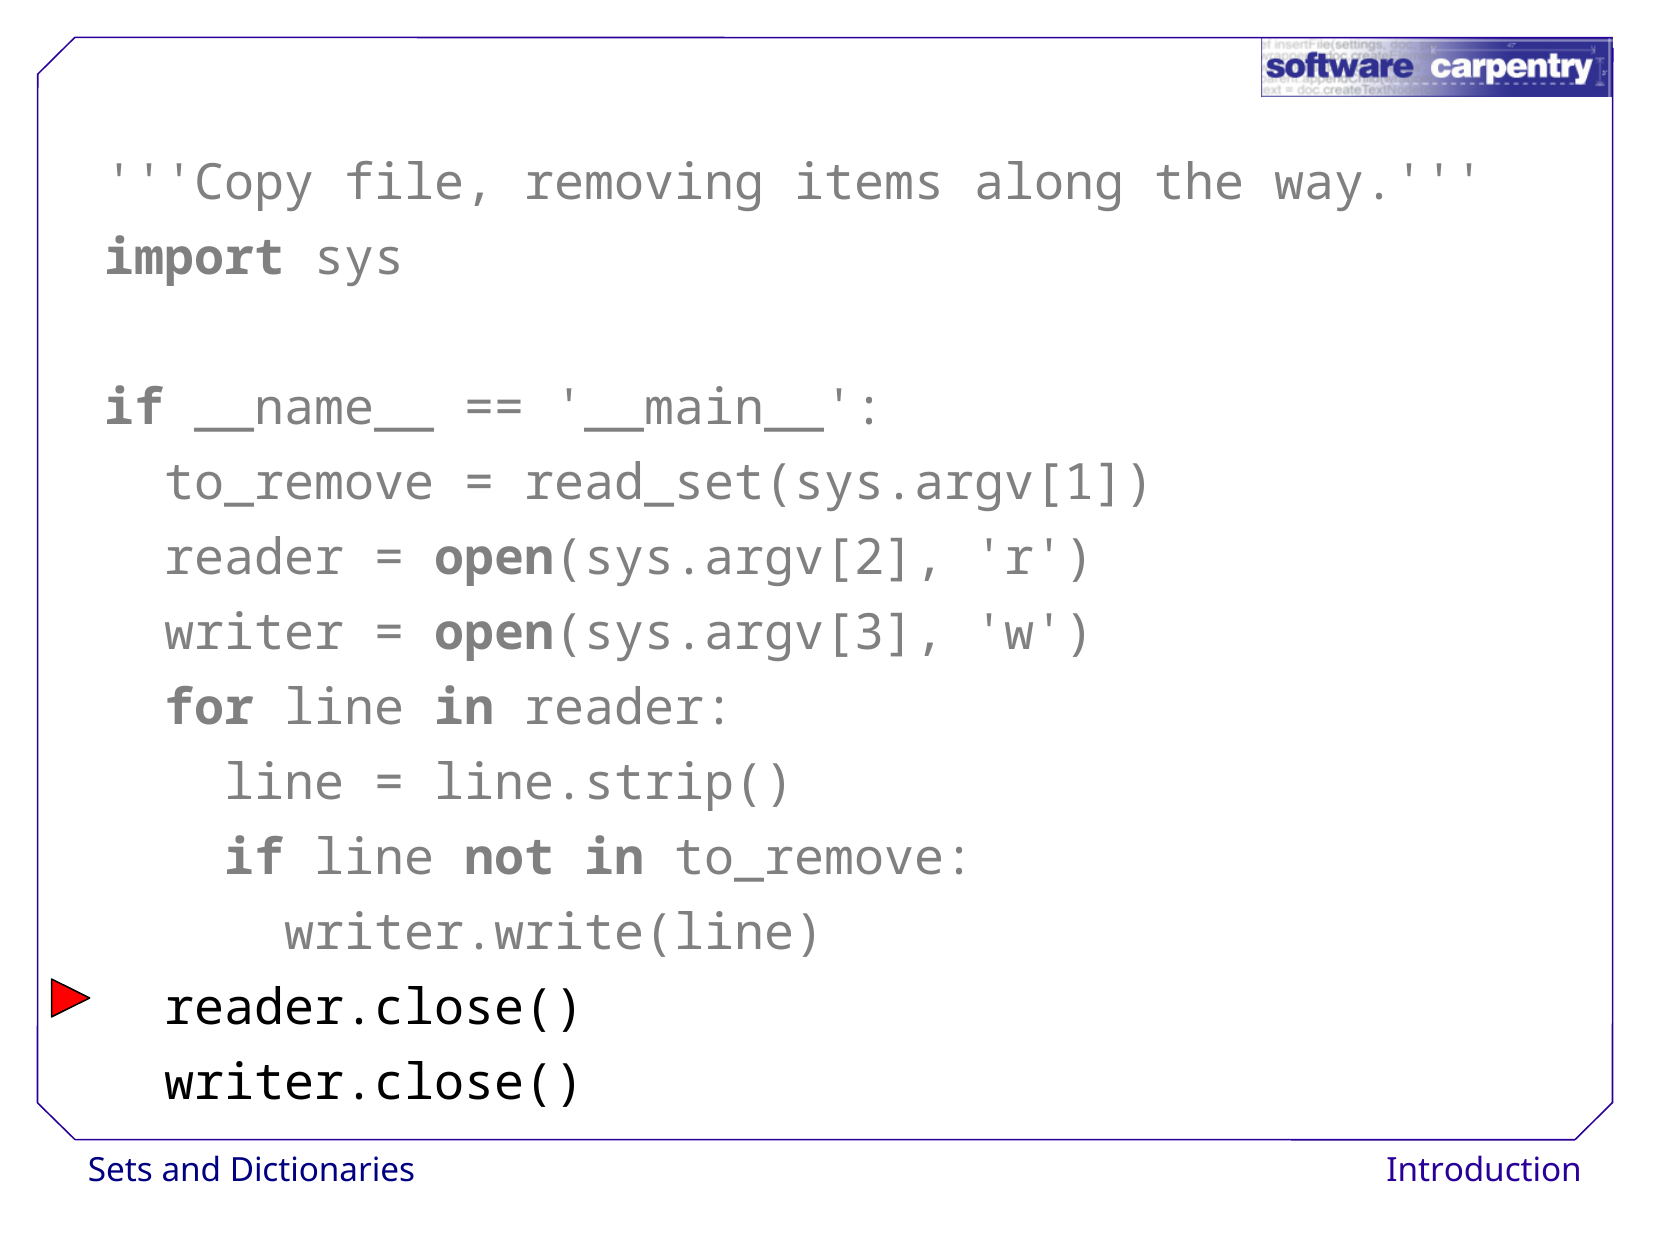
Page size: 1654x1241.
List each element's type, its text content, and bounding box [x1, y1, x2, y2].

picture [1261, 39, 1613, 97]
text_box [51, 979, 90, 1017]
text_box '''Copy file, removing items along the way.''' import sys if __name__ == '__main__': to_remove = read_set(sys.argv[1]) reader = open(sys.argv[2], 'r') writer = open(sys.argv[3], 'w') for line in reader: line = line.strip() if line not in to_remove: writer.write(line) reader.close() writer.close() [89, 126, 1512, 1046]
